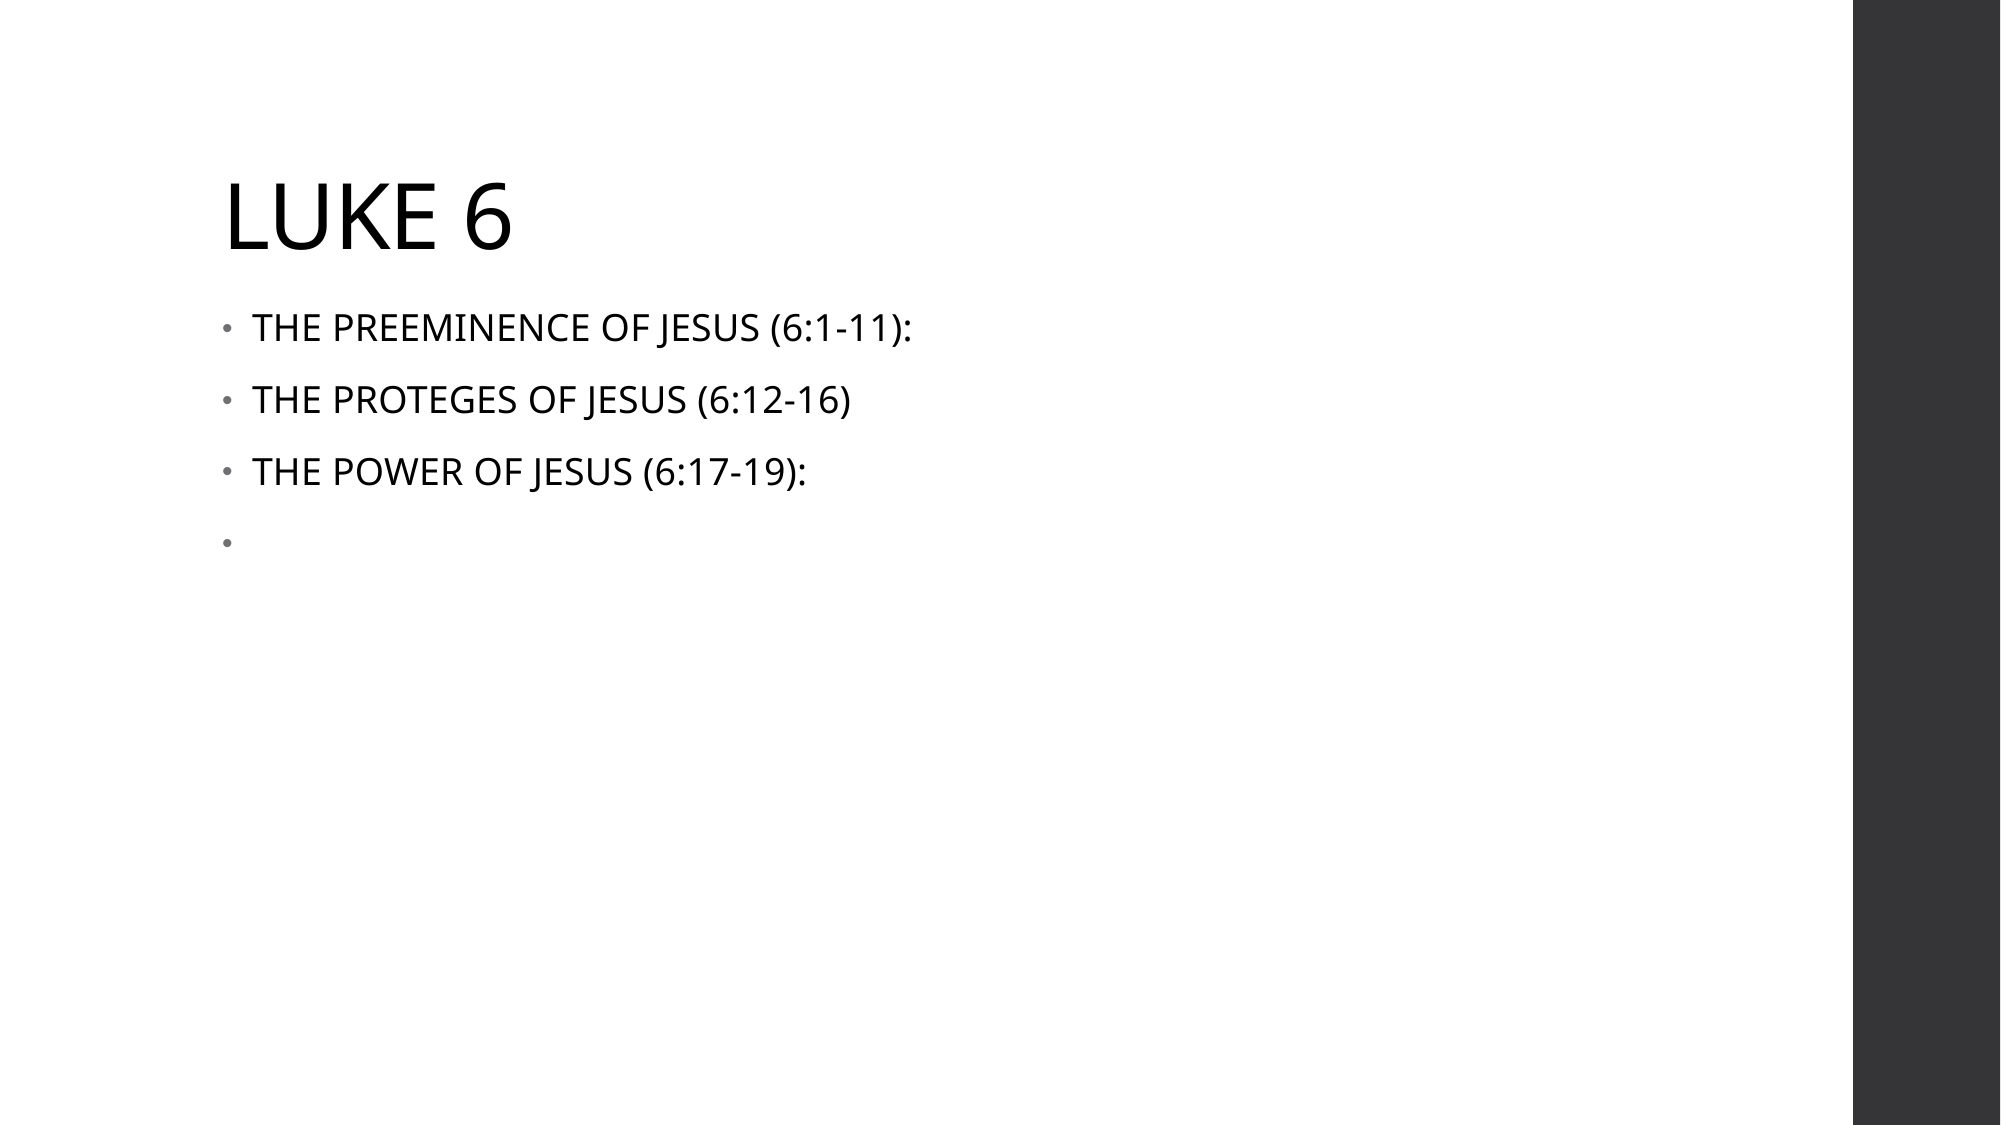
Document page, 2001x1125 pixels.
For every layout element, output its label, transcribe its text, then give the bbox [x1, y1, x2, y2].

title LUKE 6 [206, 60, 1797, 278]
list THE PREEMINENCE OF JESUS (6:1-11): THE PROTEGES OF JESUS (6:12-16) THE POWER OF JESUS (6:17-19): [206, 299, 1617, 1014]
